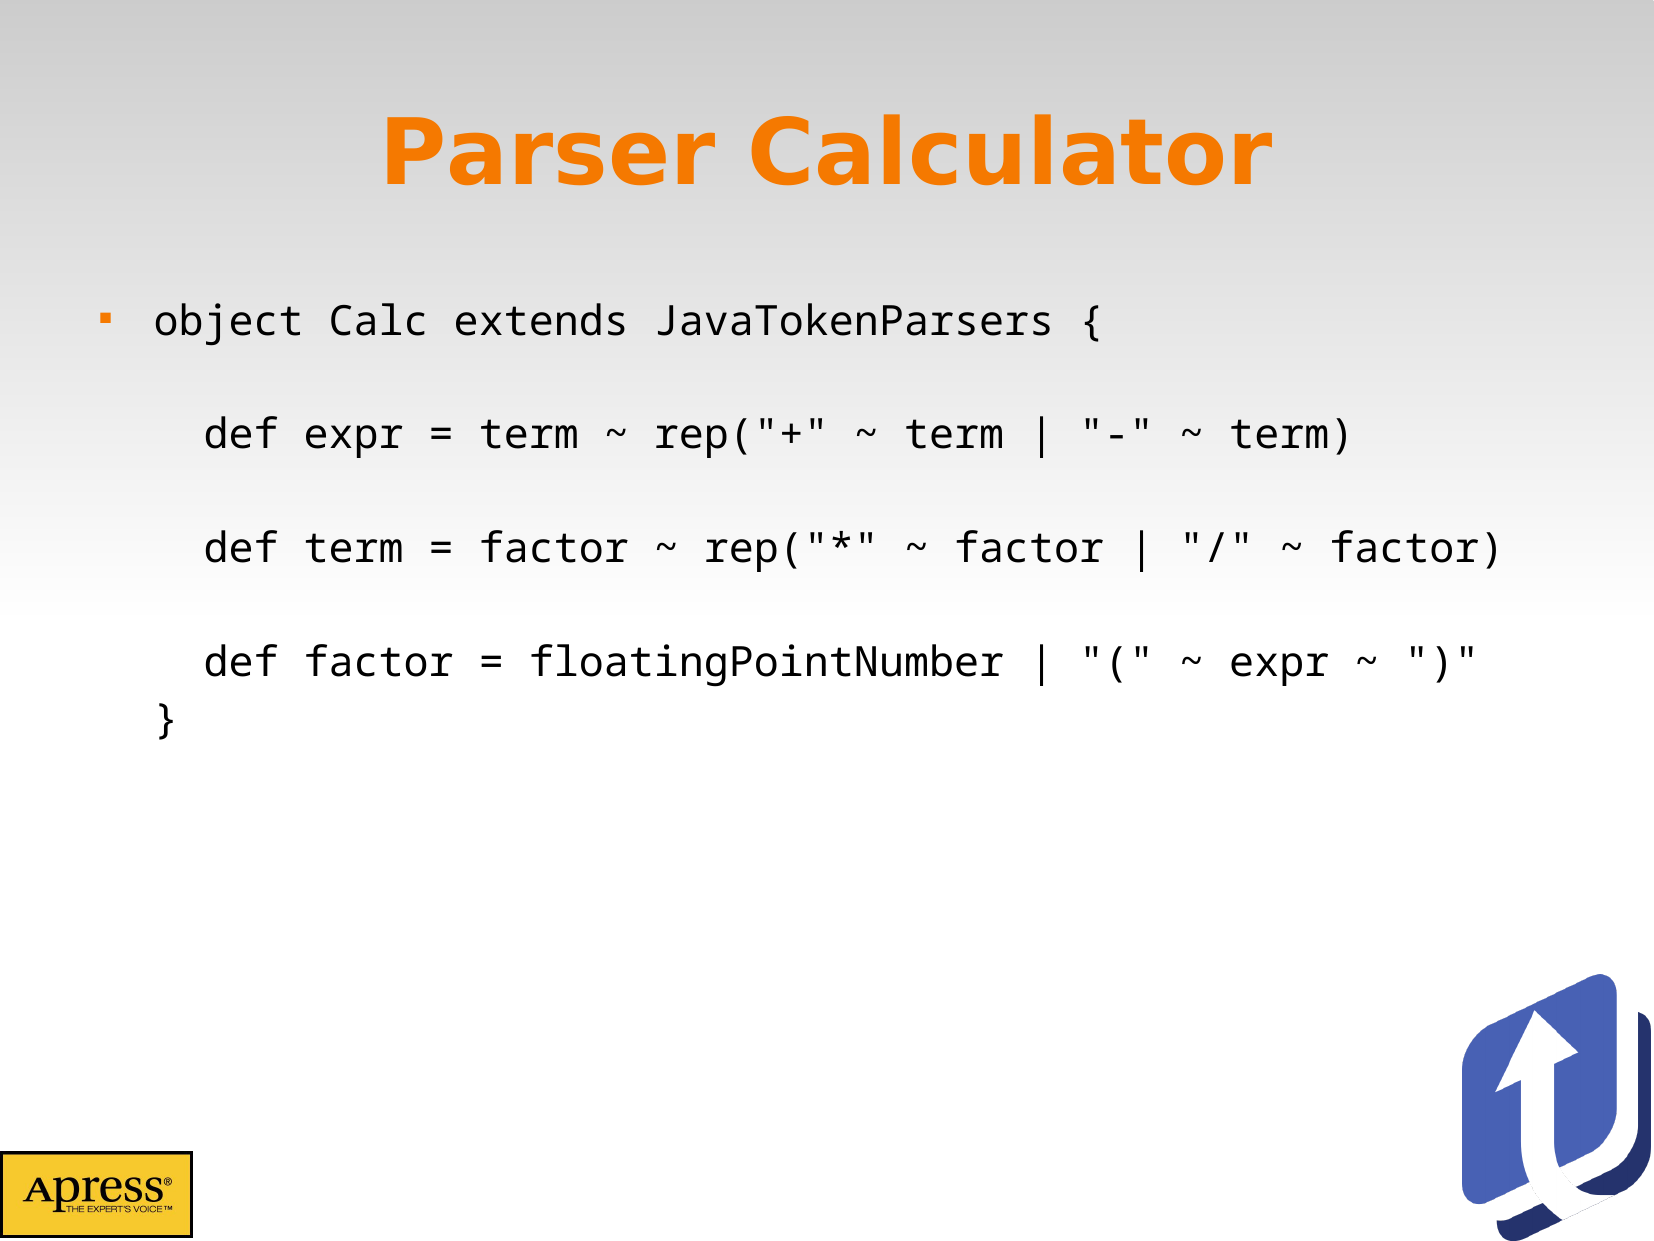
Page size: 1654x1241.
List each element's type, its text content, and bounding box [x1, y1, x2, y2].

picture [0, 1151, 193, 1238]
picture [1462, 974, 1651, 1241]
list object Calc extends JavaTokenParsers { def expr = term ~ rep("+" ~ term | "-" ~ term) def term = factor ~ rep("*" ~ factor | "/" ~ factor) def factor = floatingPointNumber | "(" ~ expr ~ ")" } [82, 290, 1571, 1094]
title Parser Calculator [82, 49, 1571, 257]
